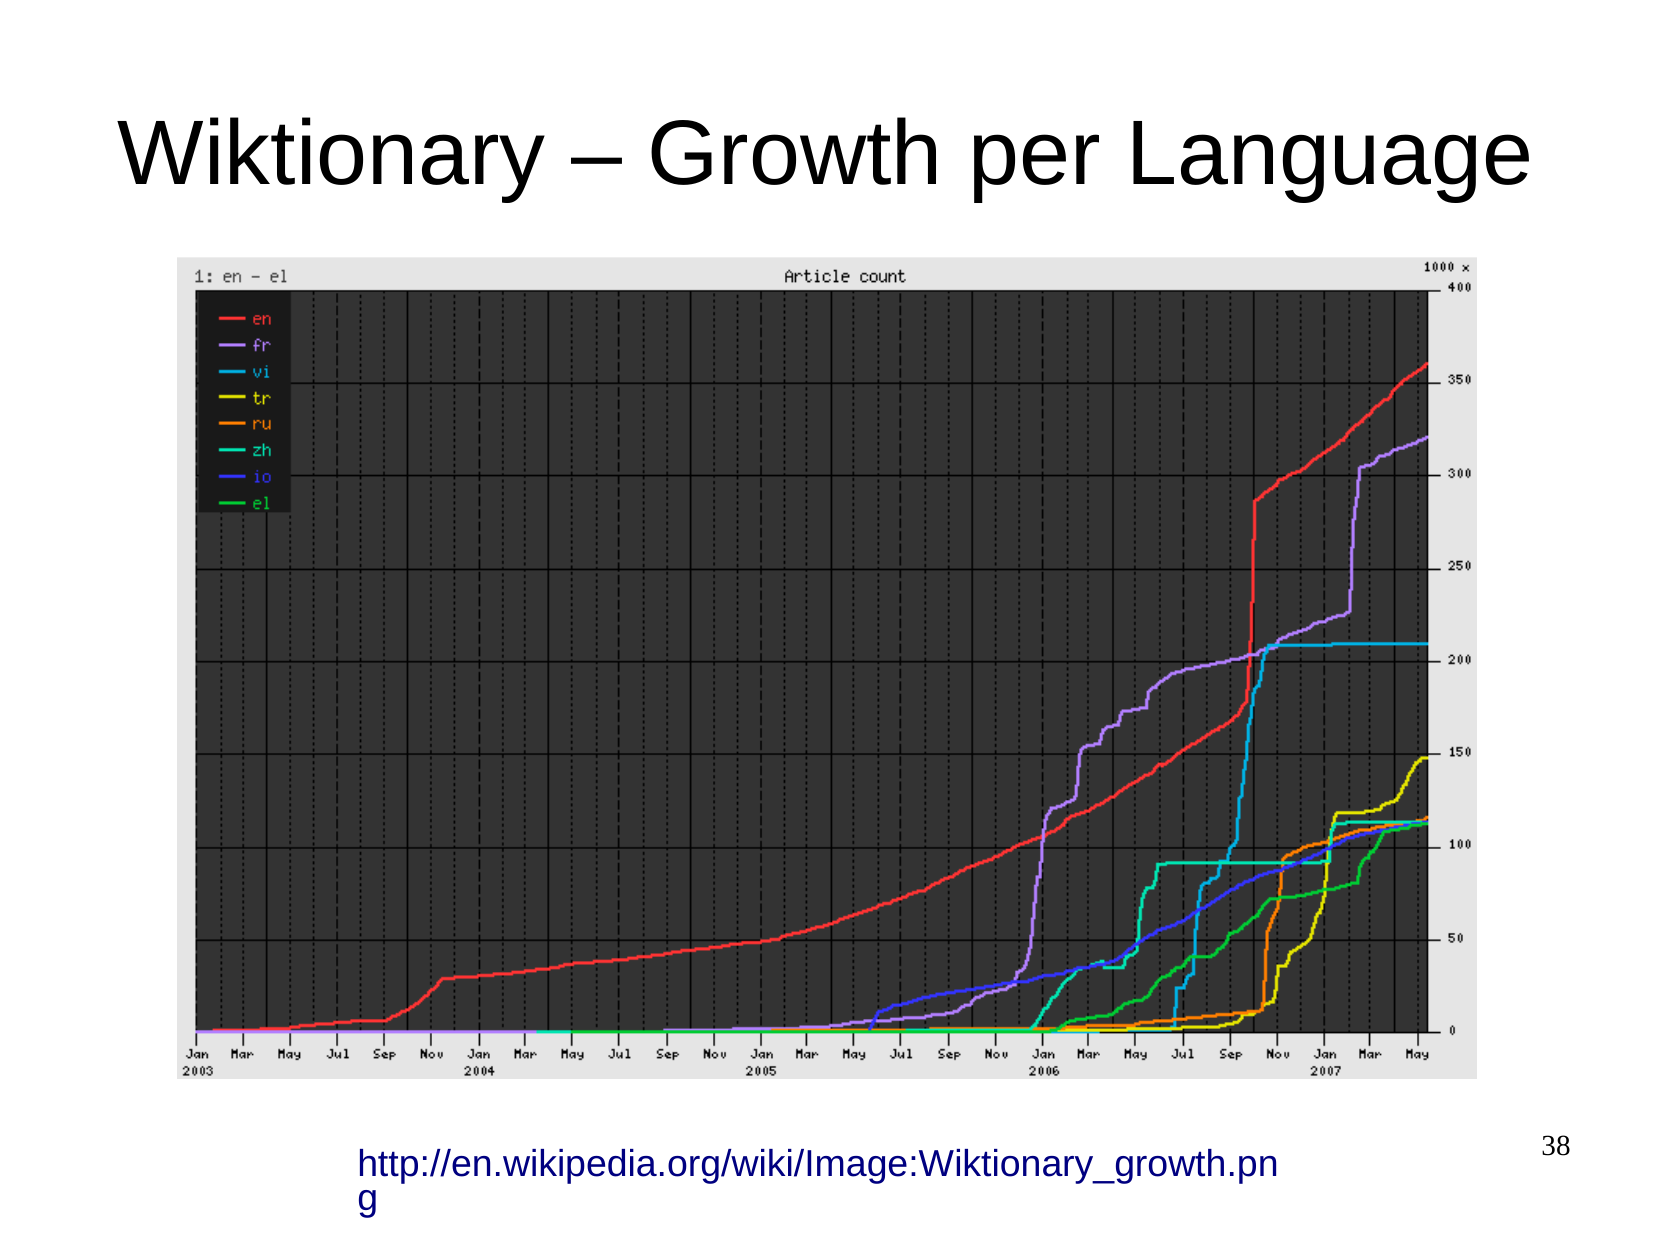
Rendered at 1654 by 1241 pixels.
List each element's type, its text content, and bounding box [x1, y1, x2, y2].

title Wiktionary – Growth per Language [82, 49, 1571, 257]
picture [177, 256, 1477, 1079]
text_box http://en.wikipedia.org/wiki/Image:Wiktionary_growth.png [342, 1135, 1312, 1193]
